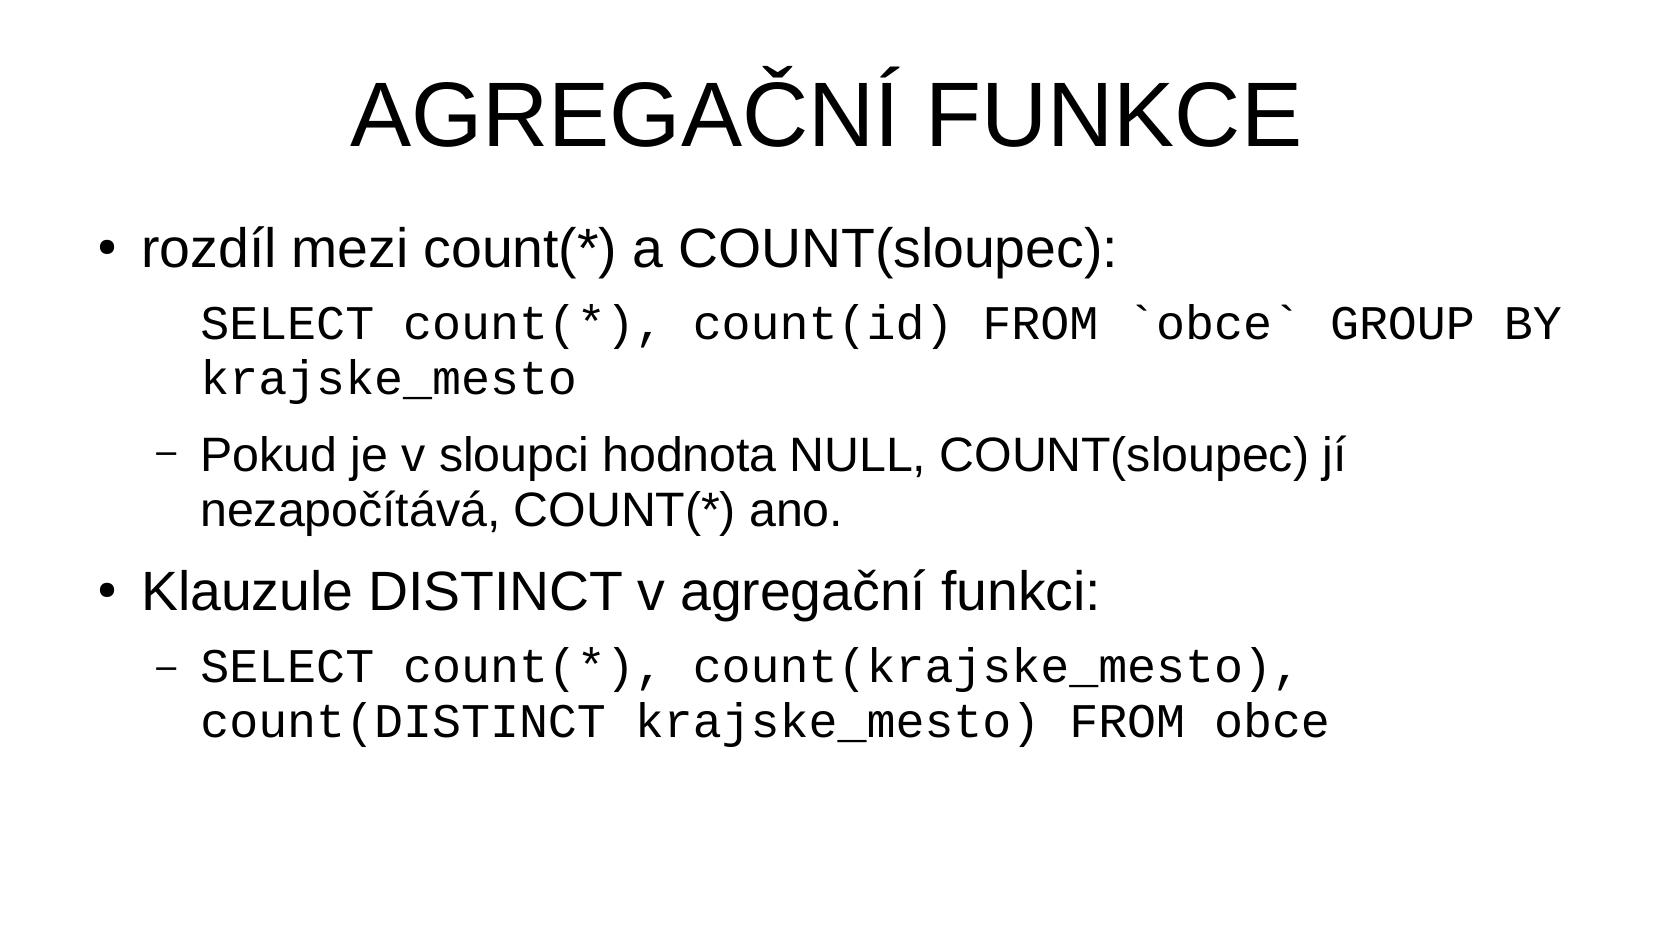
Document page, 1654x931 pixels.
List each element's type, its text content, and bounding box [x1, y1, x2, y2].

title AGREGAČNÍ FUNKCE [82, 37, 1571, 193]
list rozdíl mezi count(*) a COUNT(sloupec): SELECT count(*), count(id) FROM `obce` GROUP BY krajske_mesto Pokud je v sloupci hodnota NULL, COUNT(sloupec) jí nezapočítává, COUNT(*) ano. Klauzule DISTINCT v agregační funkci: SELECT count(*), count(krajske_mesto), count(DISTINCT krajske_mesto) FROM obce [82, 217, 1571, 758]
